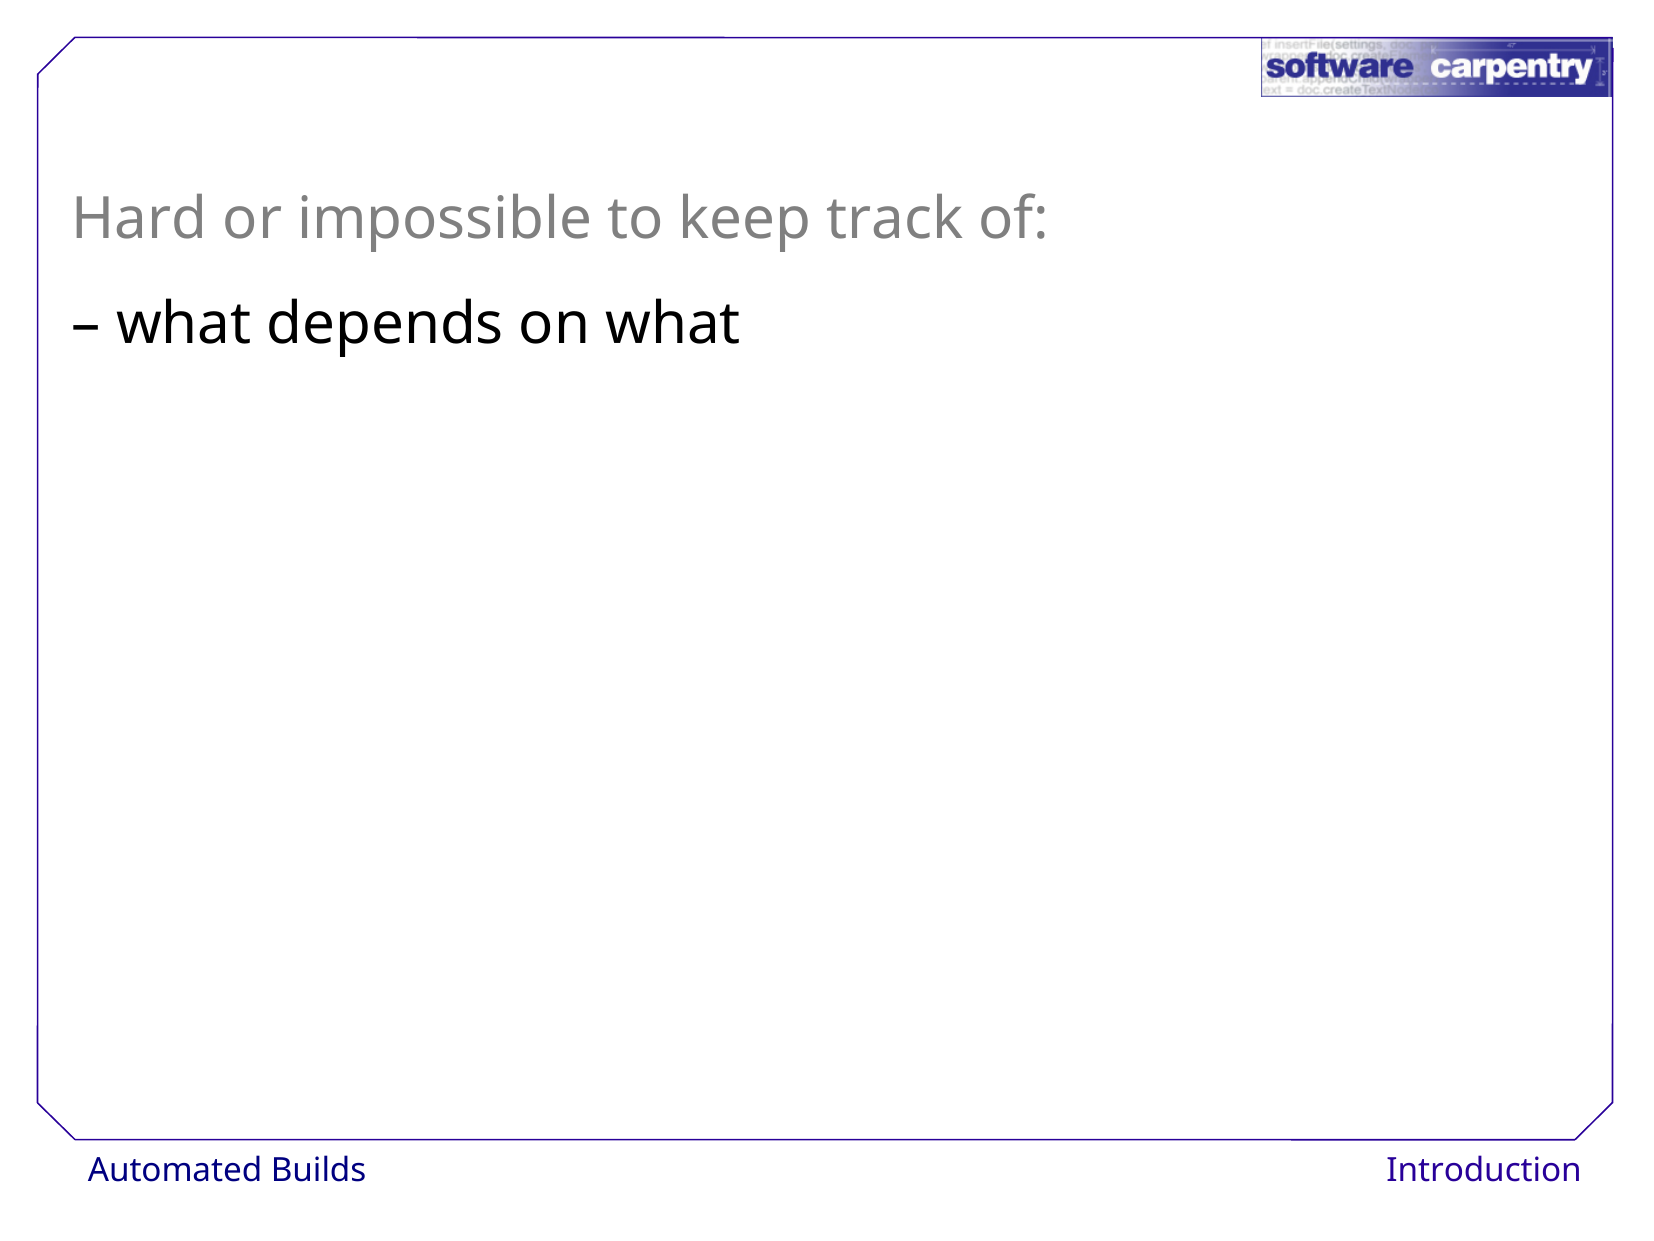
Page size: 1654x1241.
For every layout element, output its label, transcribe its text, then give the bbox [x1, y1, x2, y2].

picture [1261, 39, 1613, 97]
text_box Hard or impossible to keep track of: – what depends on what [57, 137, 1215, 364]
